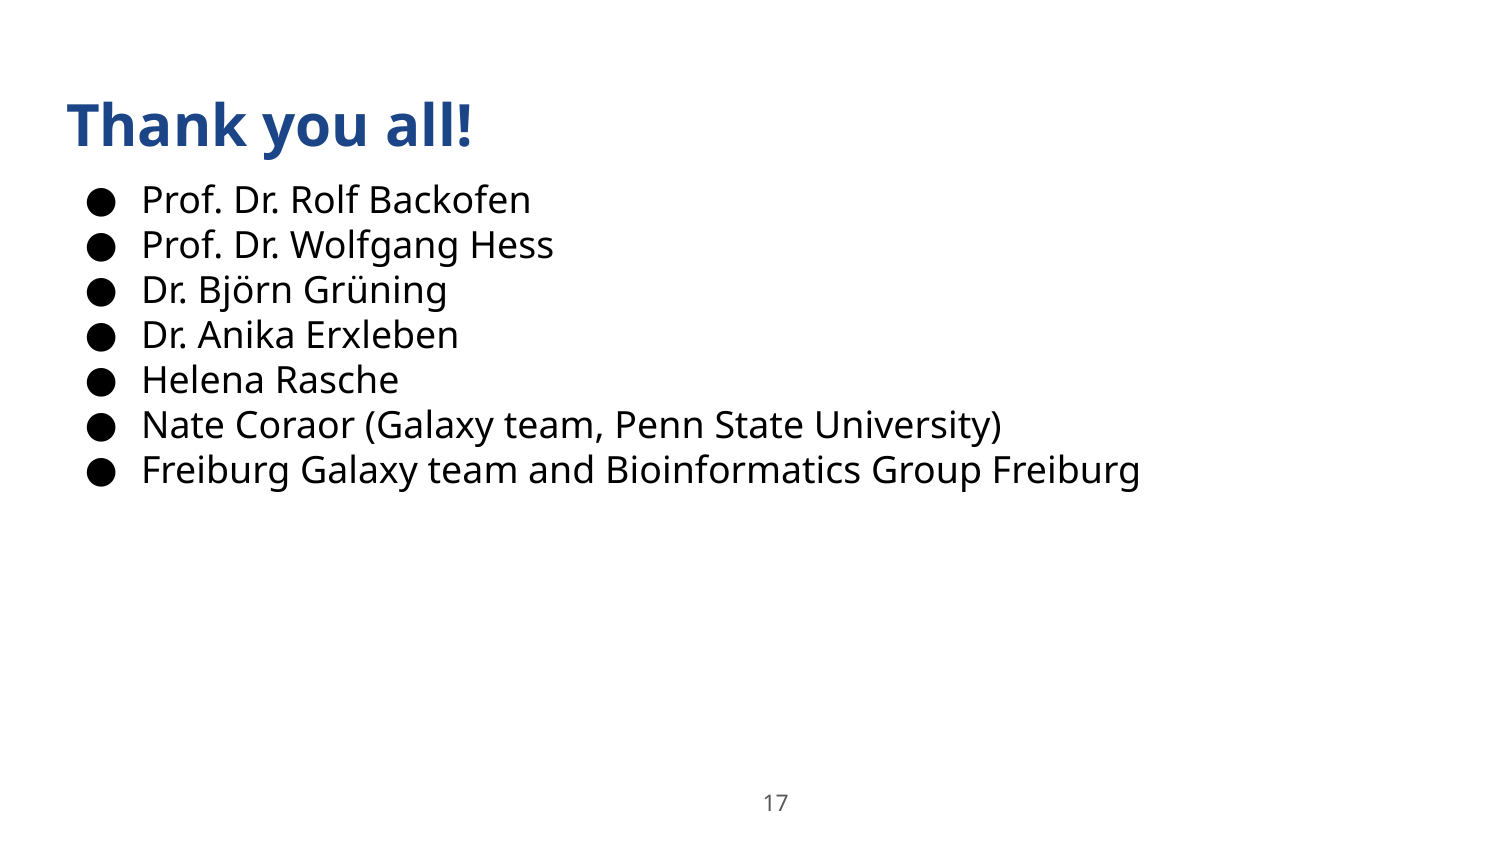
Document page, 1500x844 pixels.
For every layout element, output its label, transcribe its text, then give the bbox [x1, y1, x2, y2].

list Prof. Dr. Rolf Backofen Prof. Dr. Wolfgang Hess Dr. Björn Grüning Dr. Anika Erxleben Helena Rasche Nate Coraor (Galaxy team, Penn State University) Freiburg Galaxy team and Bioinformatics Group Freiburg [51, 160, 1449, 765]
slide_number <number> [714, 771, 805, 837]
title Thank you all! [51, 72, 1449, 160]
